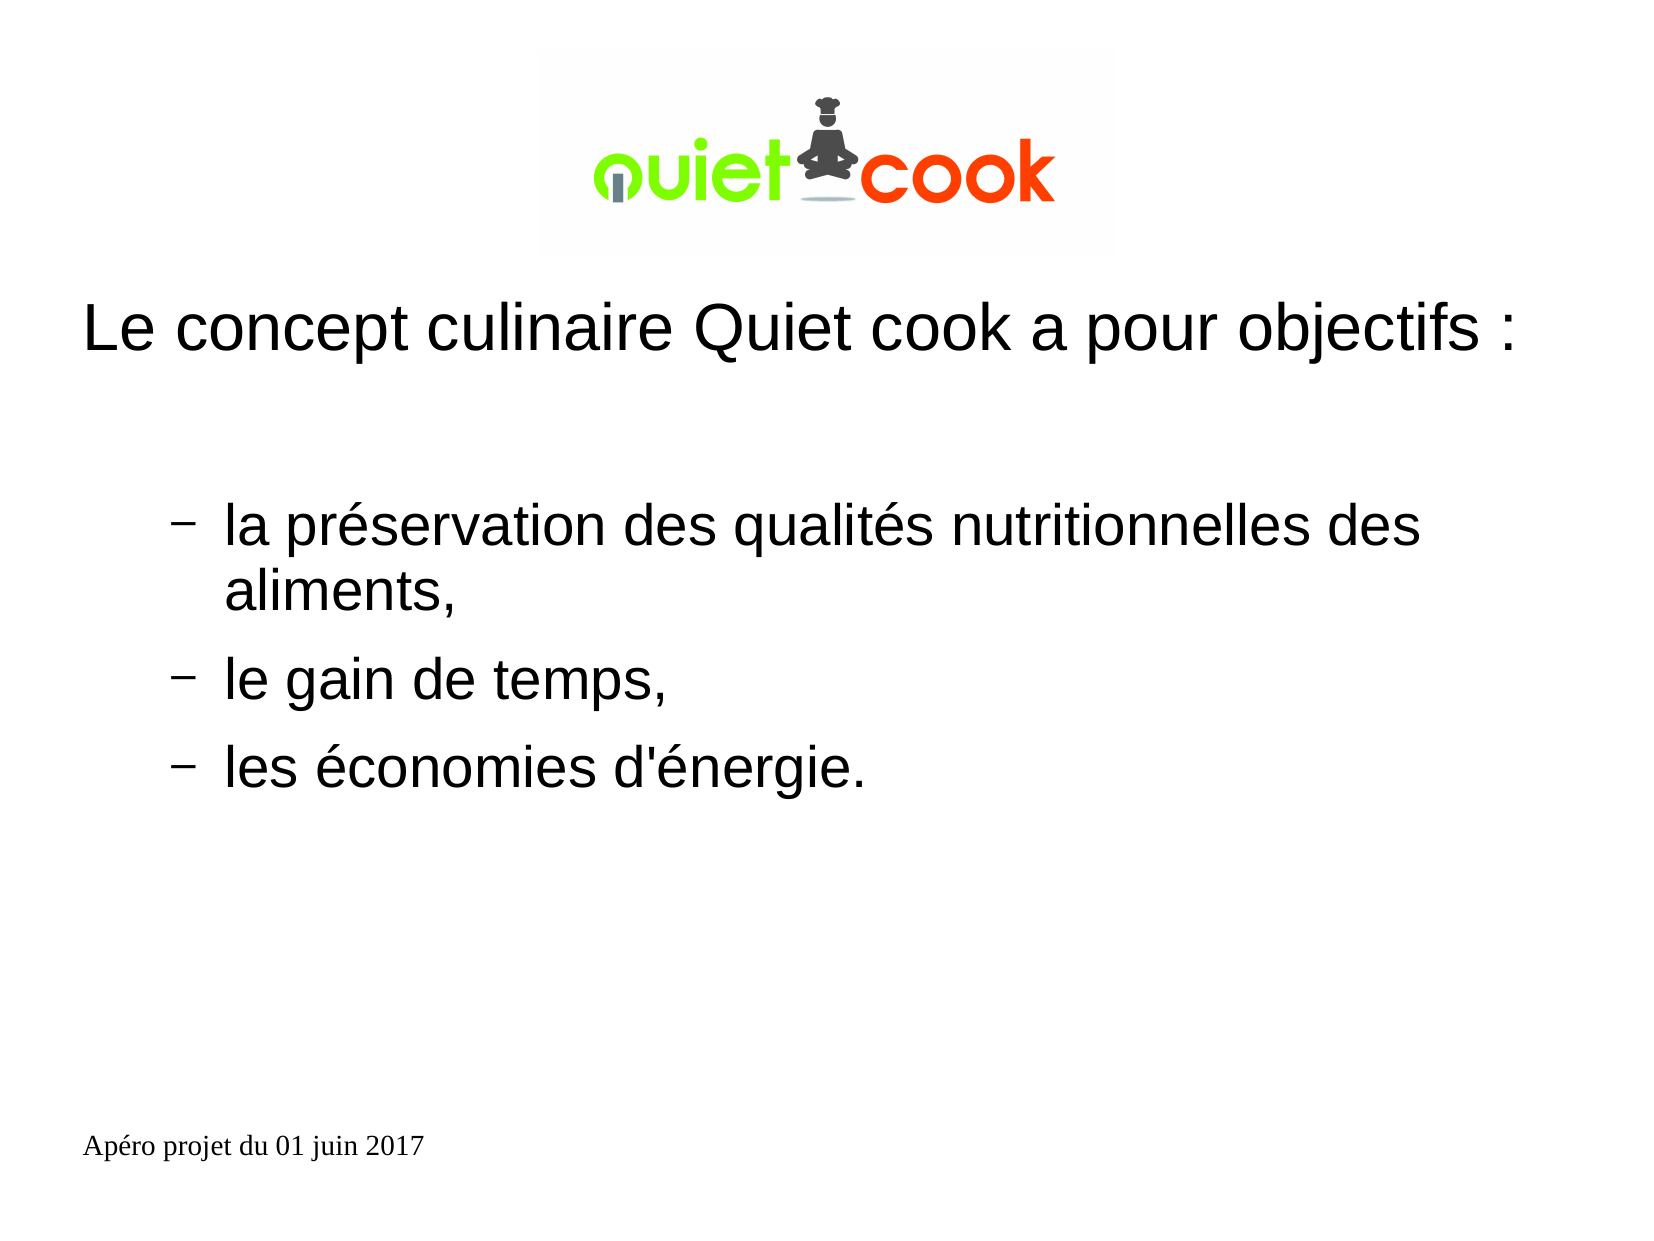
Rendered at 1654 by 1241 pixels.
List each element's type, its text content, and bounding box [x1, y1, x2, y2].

list Le concept culinaire Quiet cook a pour objectifs : la préservation des qualités nutritionnelles des aliments, le gain de temps, les économies d'énergie. [82, 290, 1571, 1010]
picture [538, 49, 1116, 257]
